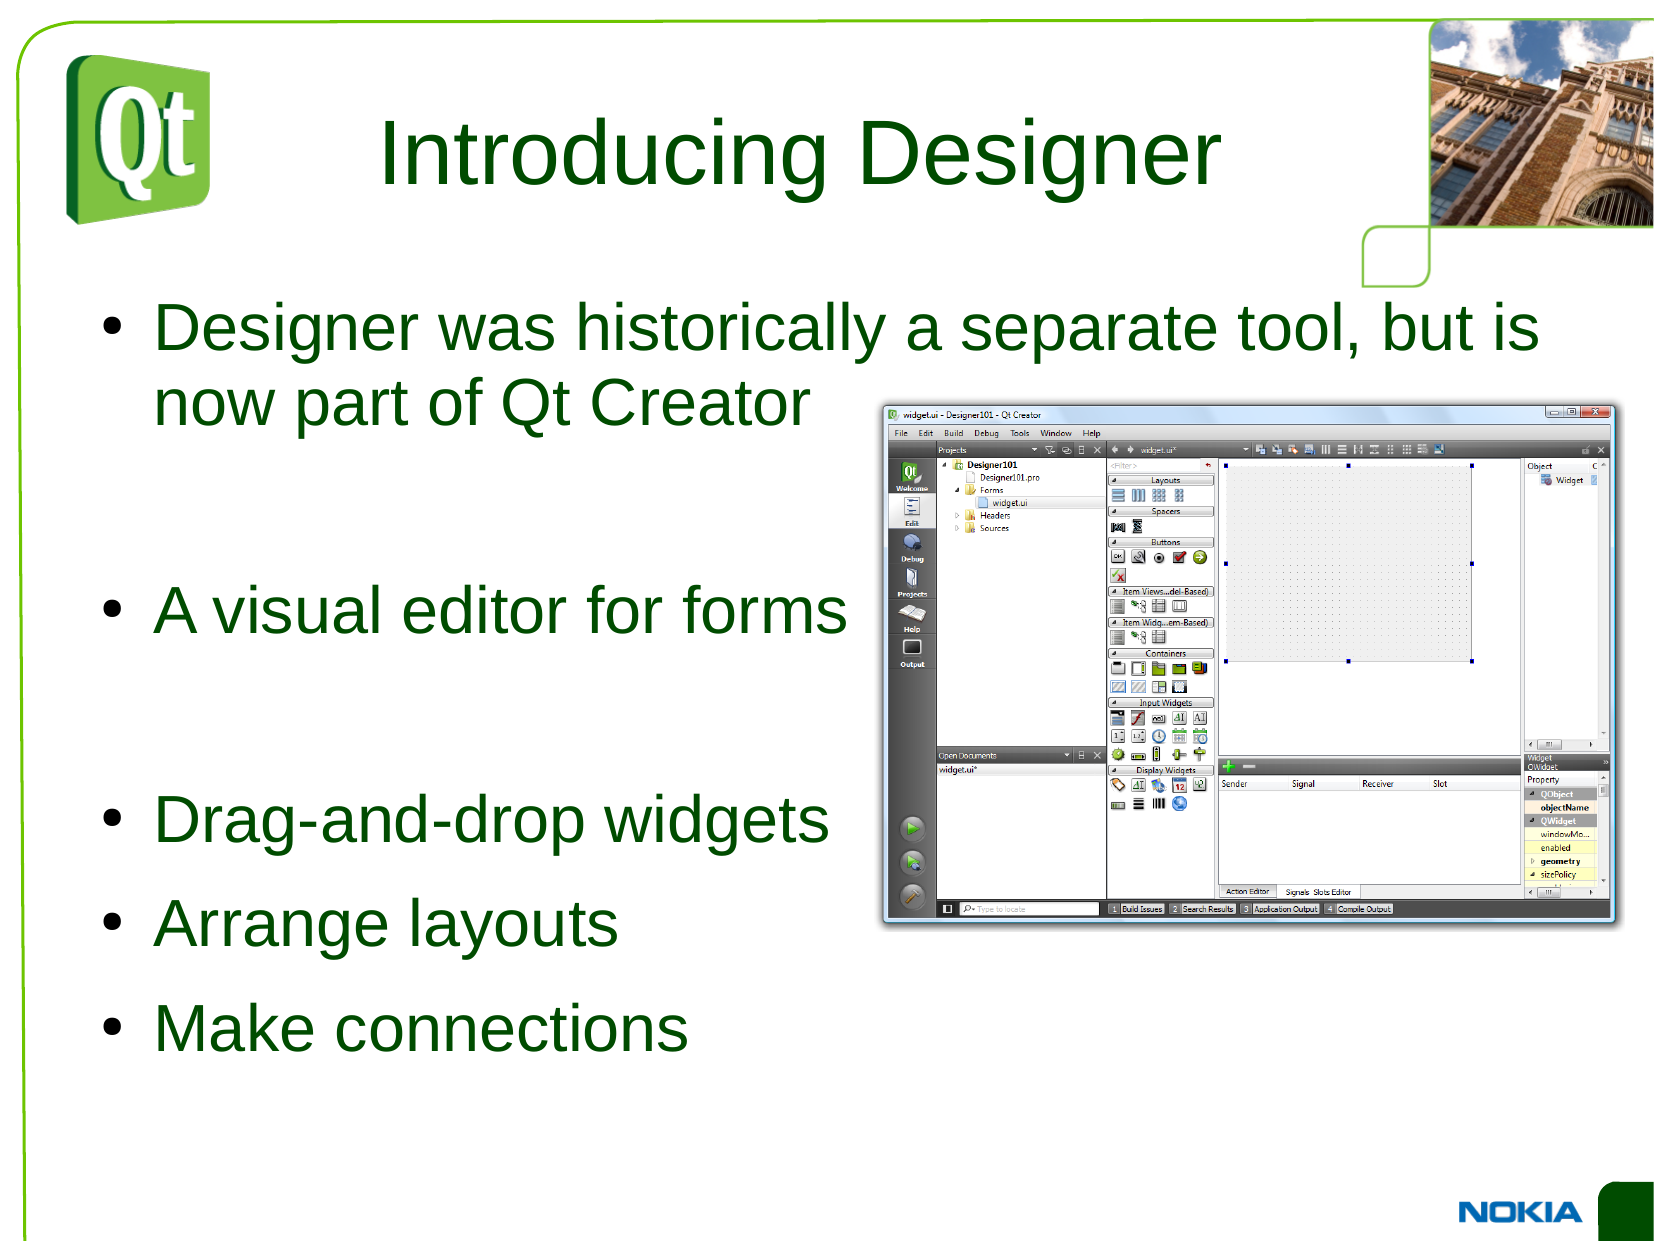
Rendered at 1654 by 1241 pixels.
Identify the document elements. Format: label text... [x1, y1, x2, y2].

picture [1459, 1201, 1583, 1223]
picture [66, 55, 210, 225]
picture [874, 395, 1625, 932]
picture [1338, 7, 1654, 308]
list Designer was historically a separate tool, but is now part of Qt Creator A visual editor for forms Drag-and-drop widgets Arrange layouts Make connections [82, 290, 1571, 1094]
title Introducing Designer [263, 49, 1338, 257]
